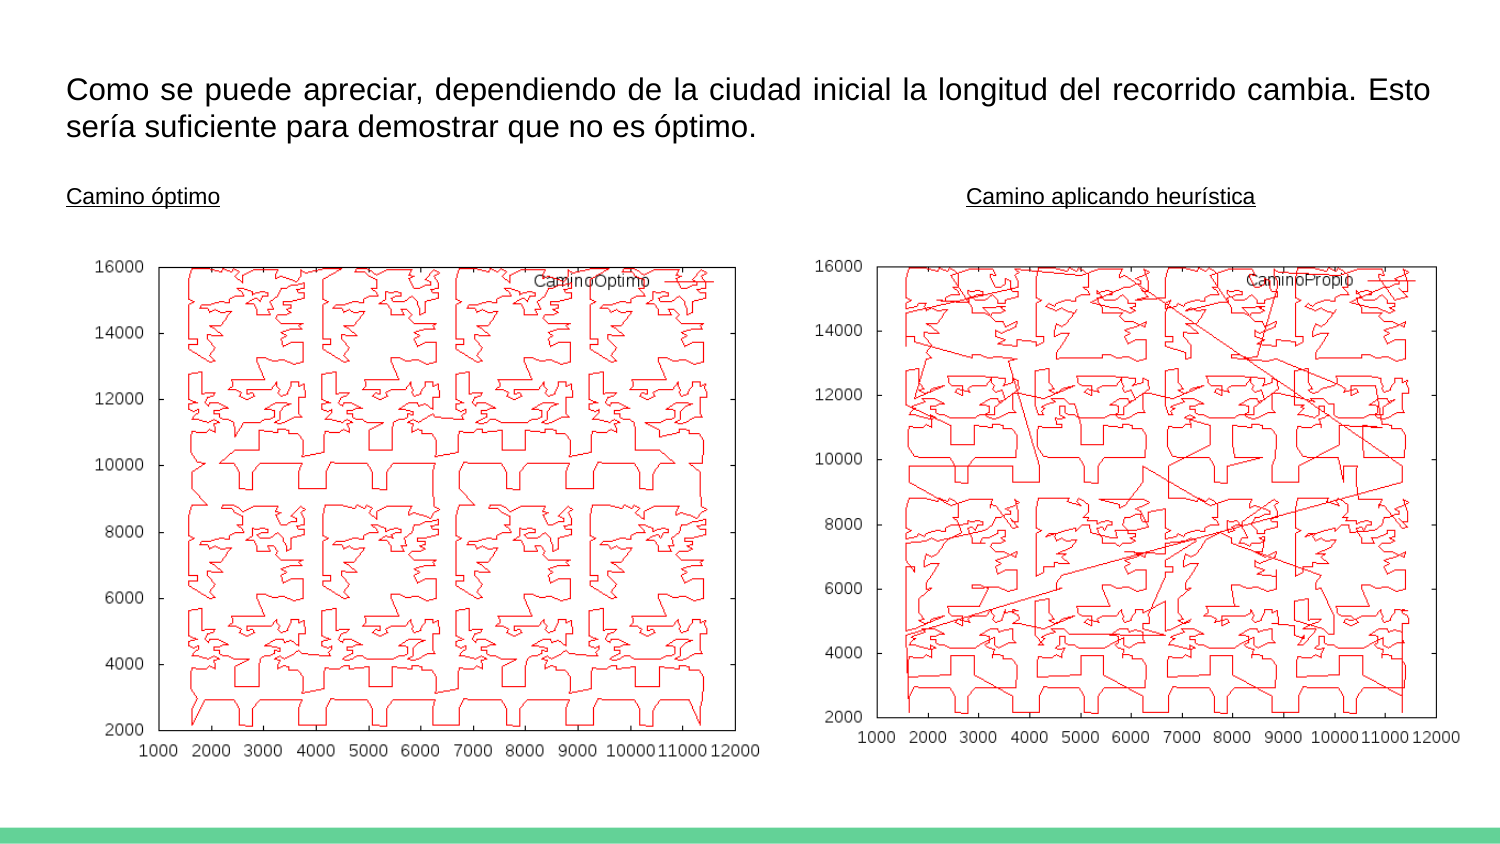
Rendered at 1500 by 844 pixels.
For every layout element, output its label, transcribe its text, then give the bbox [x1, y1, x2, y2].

list Como se puede apreciar, dependiendo de la ciudad inicial la longitud del recorrido cambia. Esto sería suficiente para demostrar que no es óptimo. Camino óptimo Camino aplicando heurística [51, 54, 1449, 750]
picture [786, 245, 1469, 759]
picture [65, 245, 769, 774]
